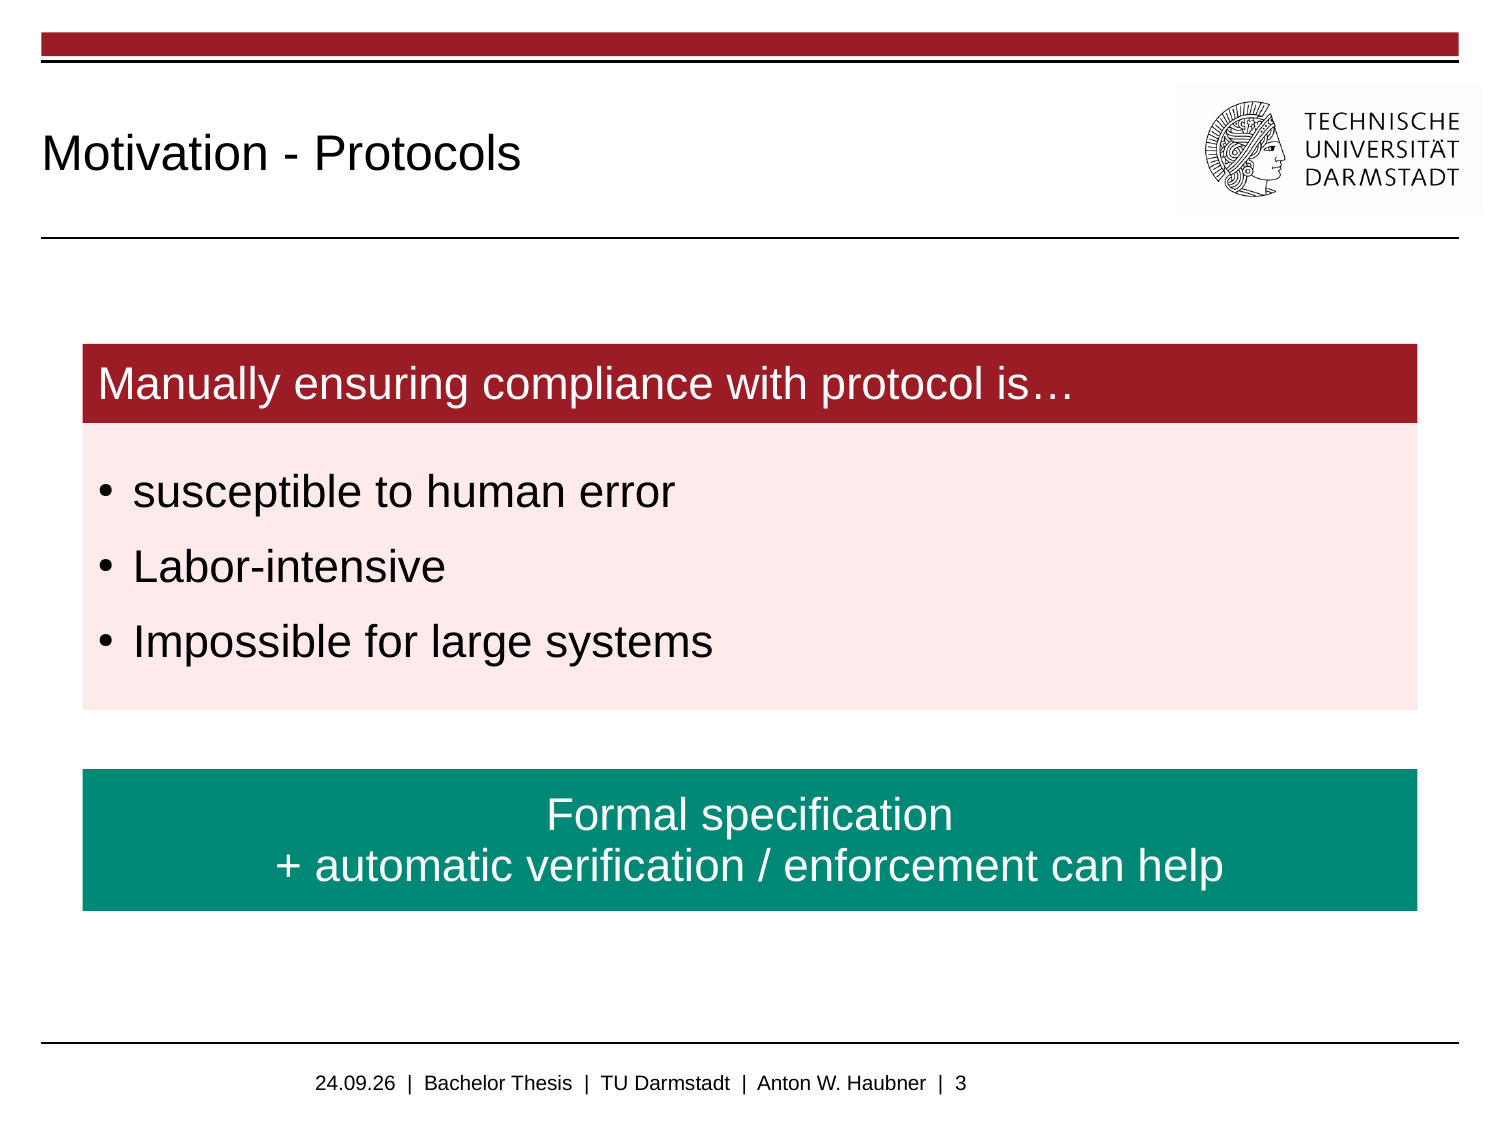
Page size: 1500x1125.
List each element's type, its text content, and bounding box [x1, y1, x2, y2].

title Motivation - Protocols [41, 78, 1131, 229]
text_box Manually ensuring compliance with protocol is… [82, 343, 1418, 423]
text_box susceptible to human error Labor-intensive Impossible for large systems [82, 423, 1418, 711]
text_box Formal specification + automatic verification / enforcement can help [82, 769, 1418, 911]
